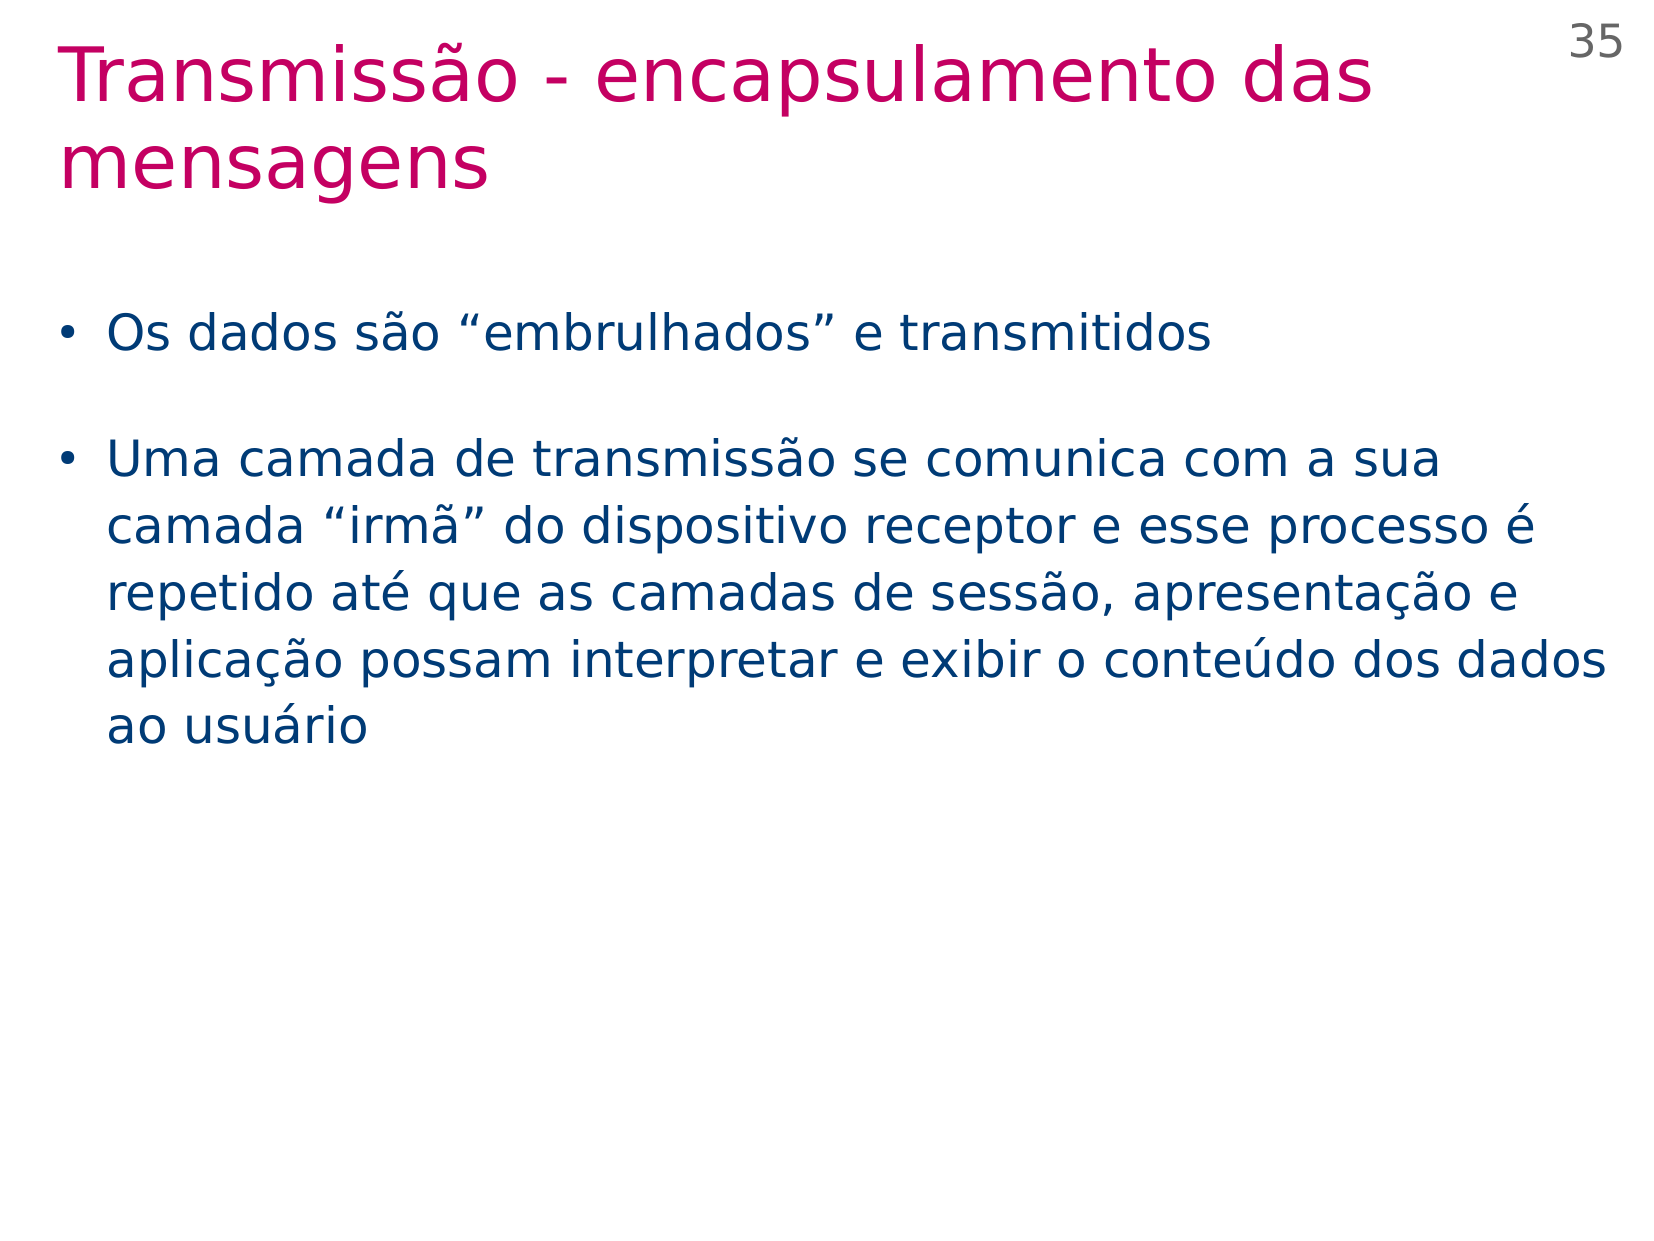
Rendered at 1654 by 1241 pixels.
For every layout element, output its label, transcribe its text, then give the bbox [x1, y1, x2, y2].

title Transmissão - encapsulamento das mensagens [59, 1, 1625, 237]
list Os dados são “embrulhados” e transmitidos Uma camada de transmissão se comunica com a sua camada “irmã” do dispositivo receptor e esse processo é repetido até que as camadas de sessão, apresentação e aplicação possam interpretar e exibir o conteúdo dos dados ao usuário [59, 295, 1625, 1211]
